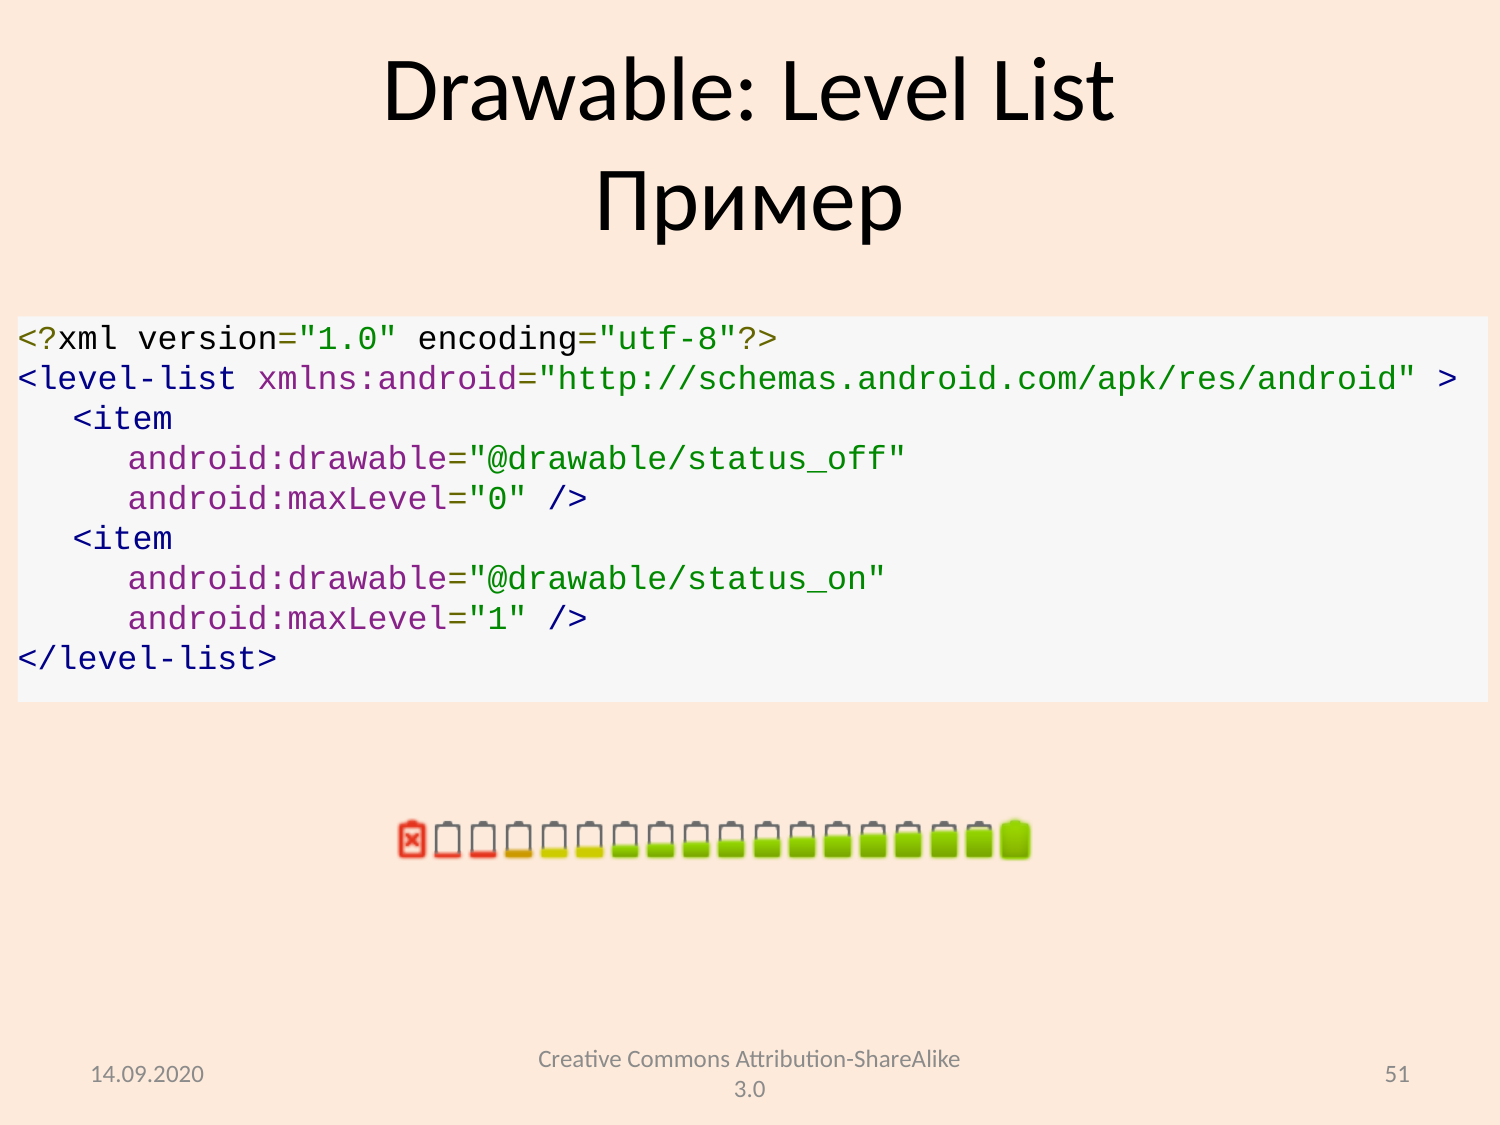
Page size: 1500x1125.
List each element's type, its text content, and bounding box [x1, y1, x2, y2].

picture [750, 810, 926, 870]
text_box <?xml version="1.0" encoding="utf-8"?> <level-list xmlns:android="http://schemas.android.com/apk/res/android" > <item android:drawable="@drawable/status_off" android:maxLevel="0" /> <item android:drawable="@drawable/status_on" android:maxLevel="1" /> </level-list> [17, 316, 1489, 702]
title Drawable: Level List Пример [75, 45, 1425, 233]
slide_number <number> [1074, 1042, 1425, 1103]
footer Creative Commons Attribution-ShareAlike 3.0 [512, 1042, 988, 1103]
picture [395, 810, 749, 870]
picture [998, 810, 1033, 870]
picture [927, 810, 997, 870]
